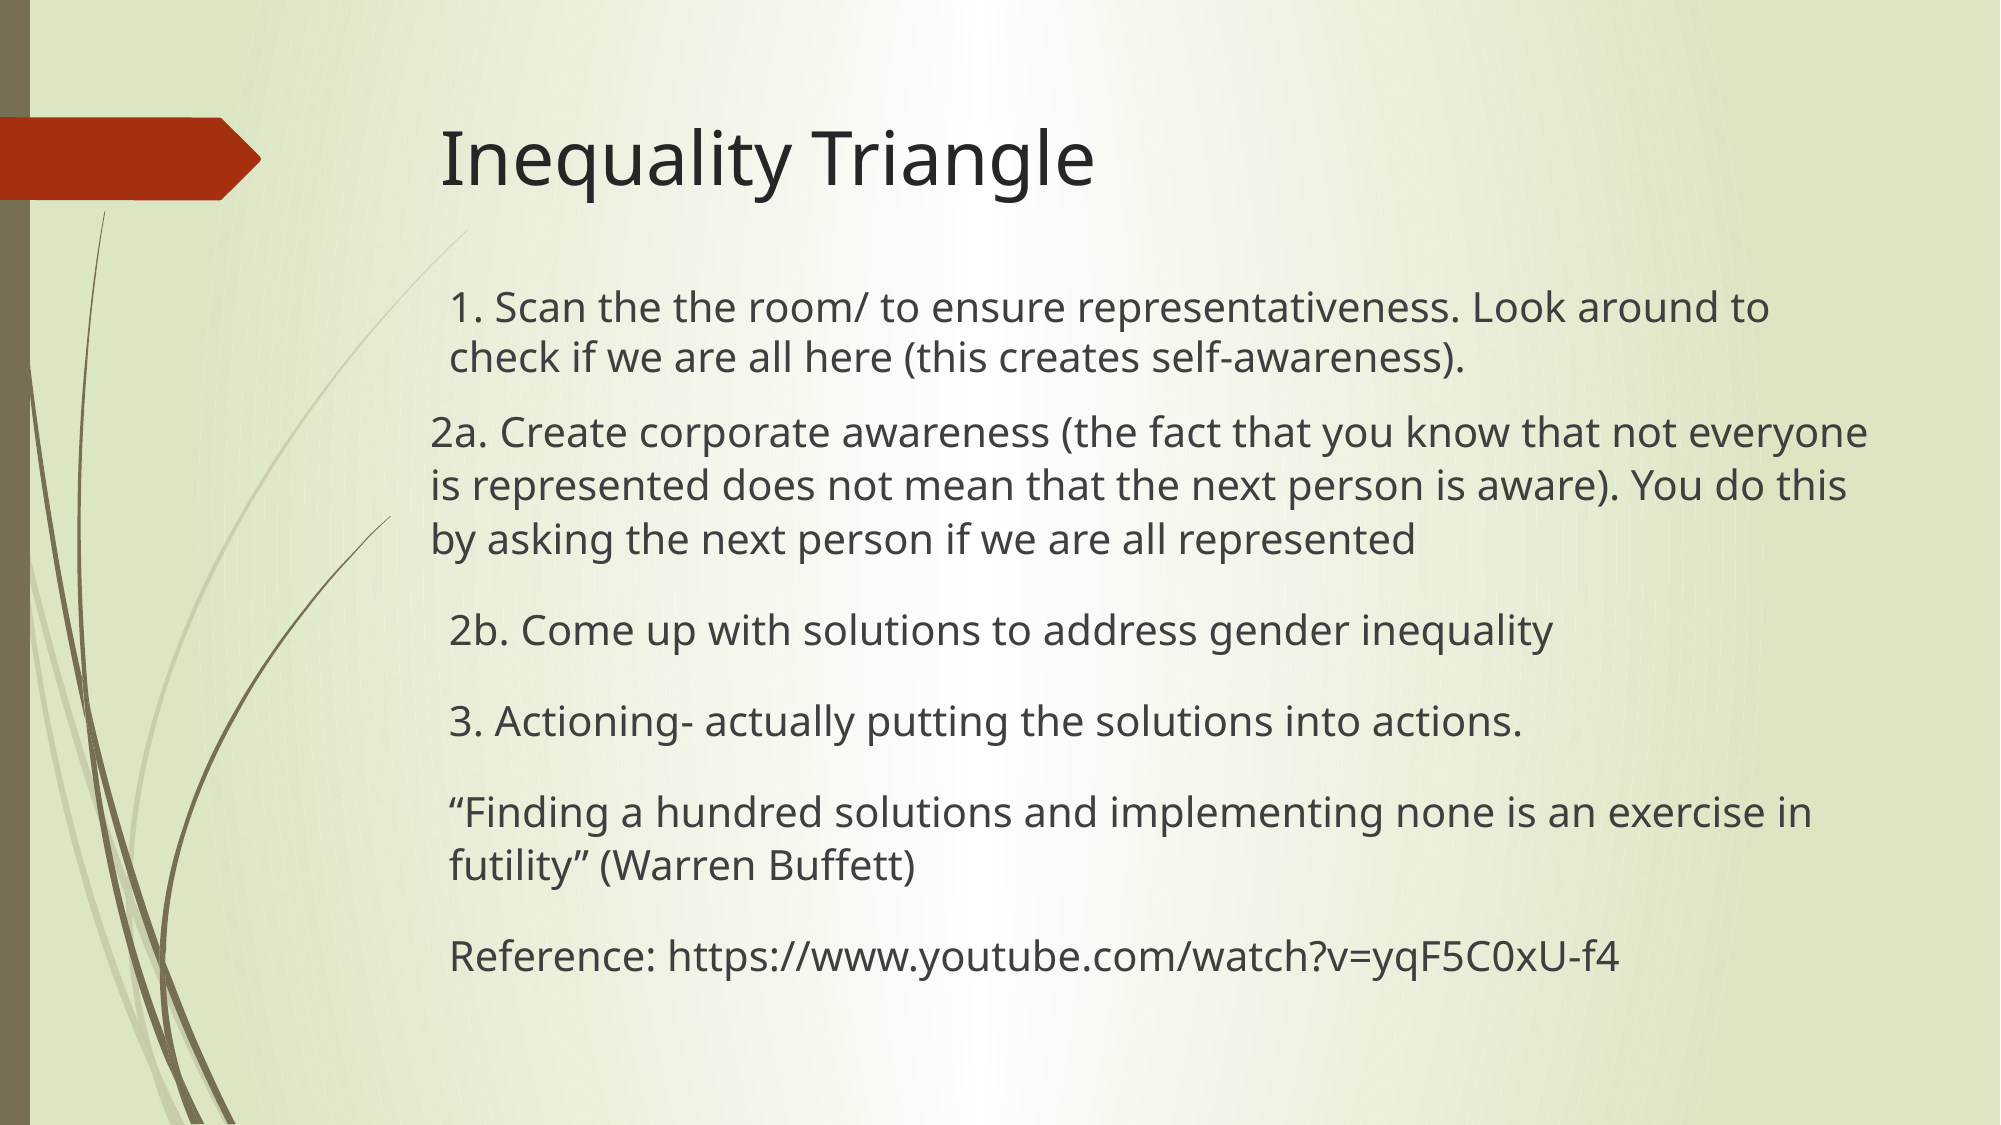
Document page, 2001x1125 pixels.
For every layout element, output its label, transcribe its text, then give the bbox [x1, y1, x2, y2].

list 1. Scan the the room/ to ensure representativeness. Look around to check if we are all here (this creates self-awareness). 2a. Create corporate awareness (the fact that you know that not everyone is represented does not mean that the next person is aware). You do this by asking the next person if we are all represented 2b. Come up with solutions to address gender inequality 3. Actioning- actually putting the solutions into actions. “Finding a hundred solutions and implementing none is an exercise in futility” (Warren Buffett) Reference: https://www.youtube.com/watch?v=yqF5C0xU-f4 [377, 273, 1888, 970]
title Inequality Triangle [425, 102, 1888, 273]
